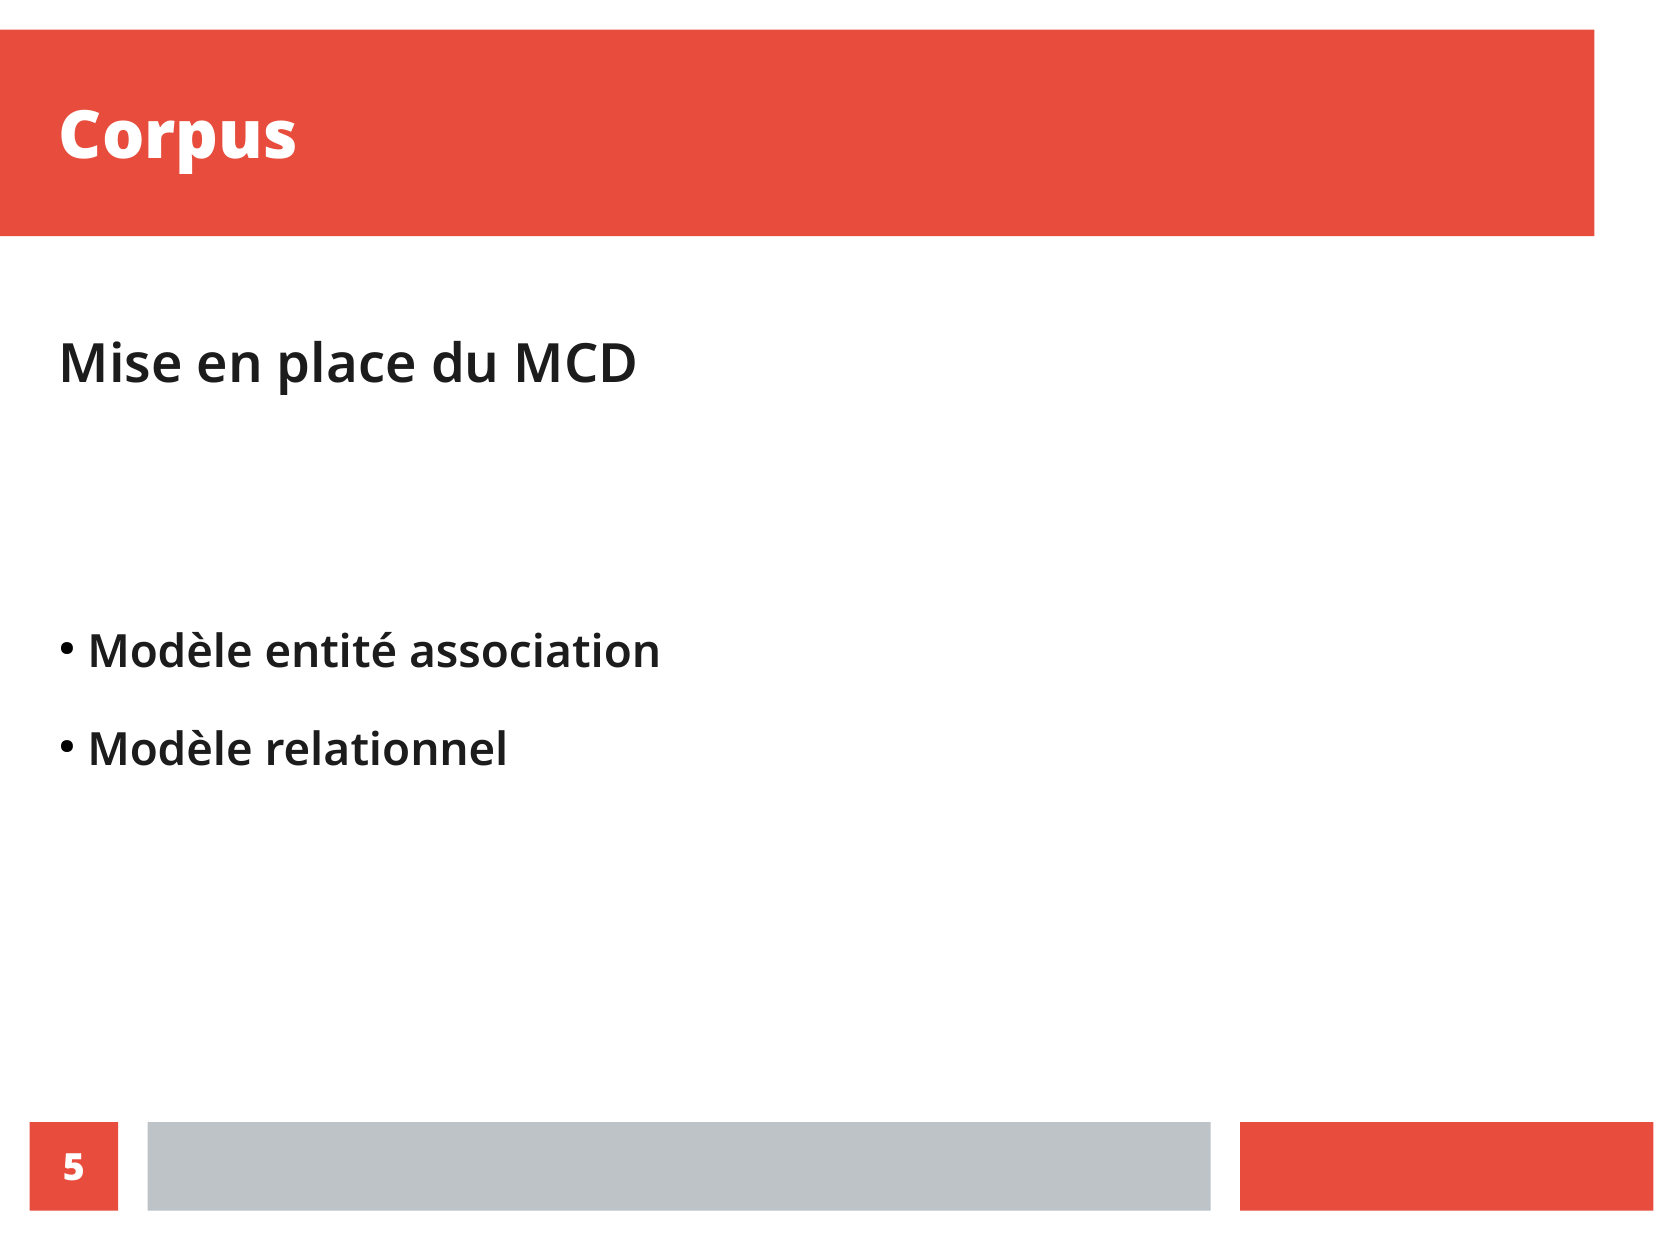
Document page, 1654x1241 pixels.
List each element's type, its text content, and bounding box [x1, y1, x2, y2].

title Corpus [59, 59, 1595, 207]
list Mise en place du MCD Modèle entité association Modèle relationnel [59, 324, 1565, 1093]
